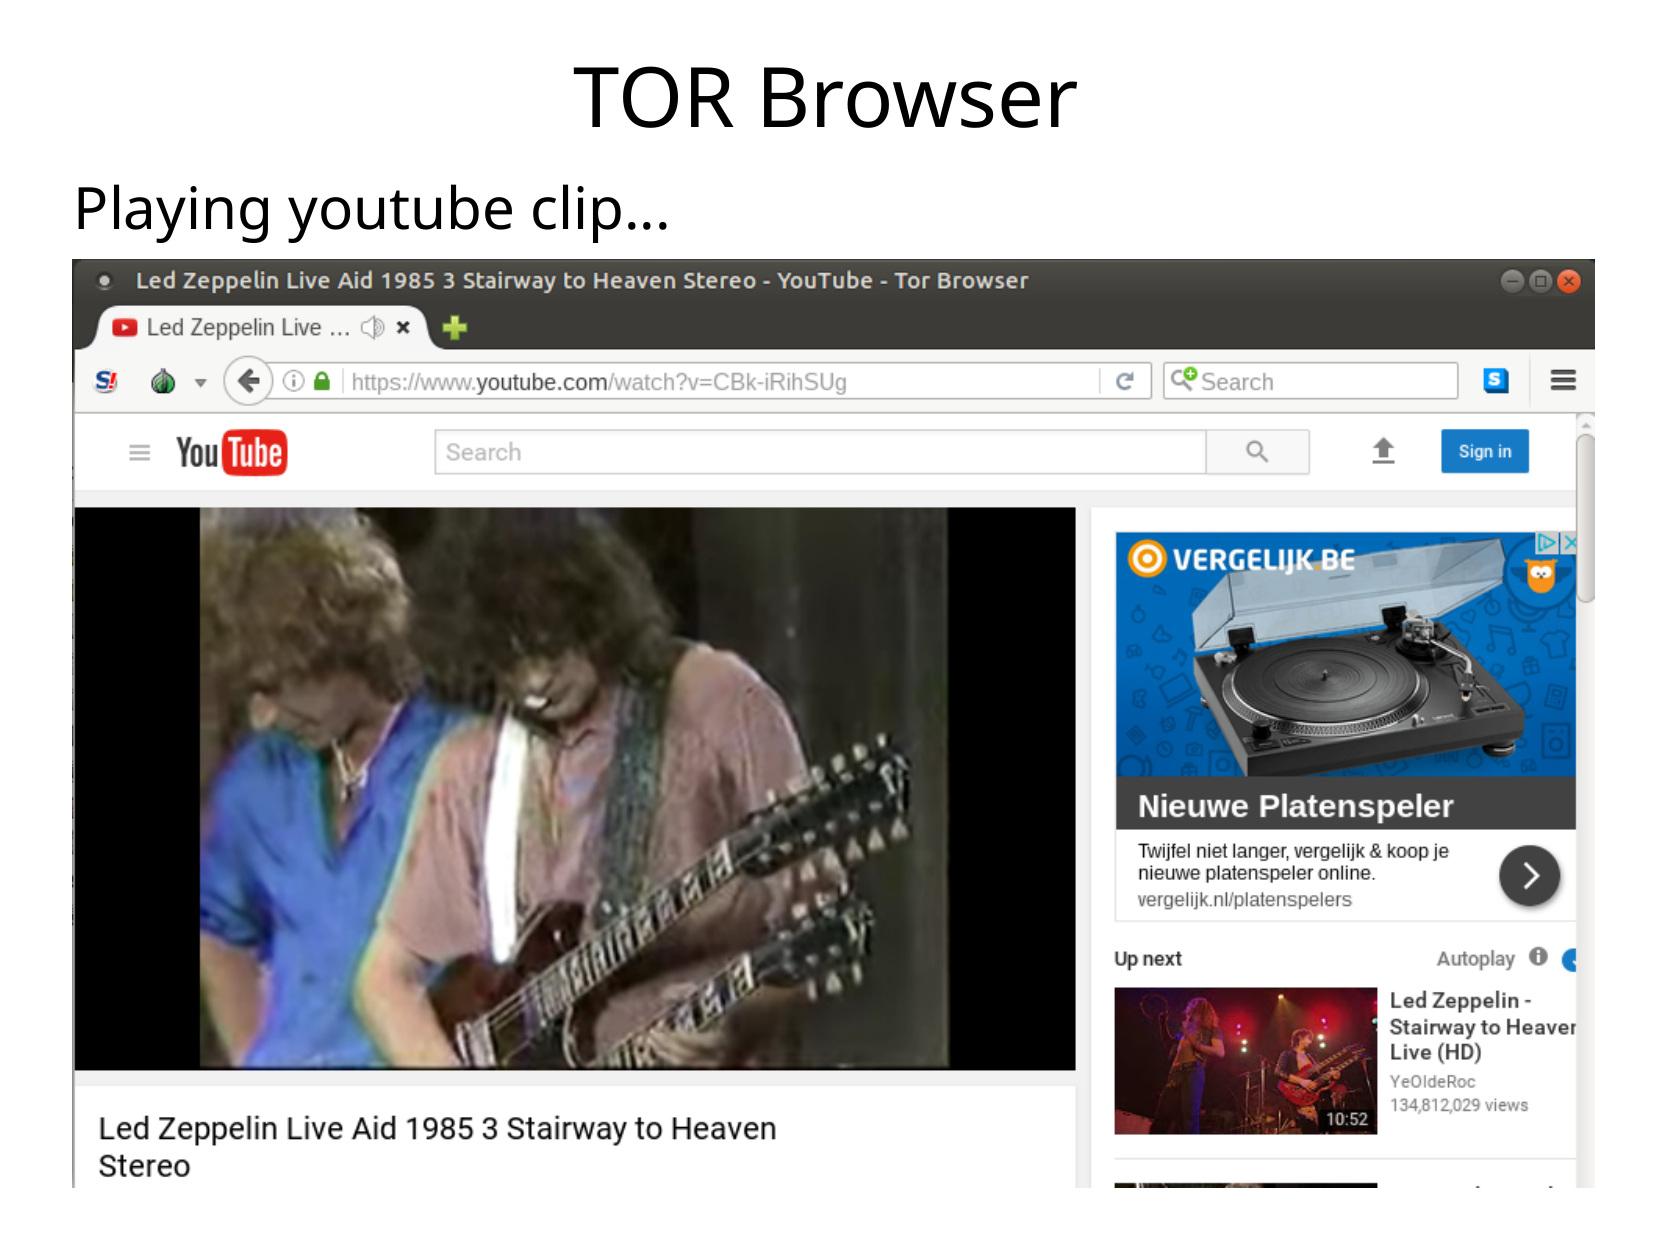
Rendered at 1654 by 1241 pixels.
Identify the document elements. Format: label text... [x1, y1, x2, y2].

title TOR Browser [82, 49, 1571, 141]
text_box Playing youtube clip... [59, 141, 1571, 272]
picture [72, 259, 1595, 1188]
